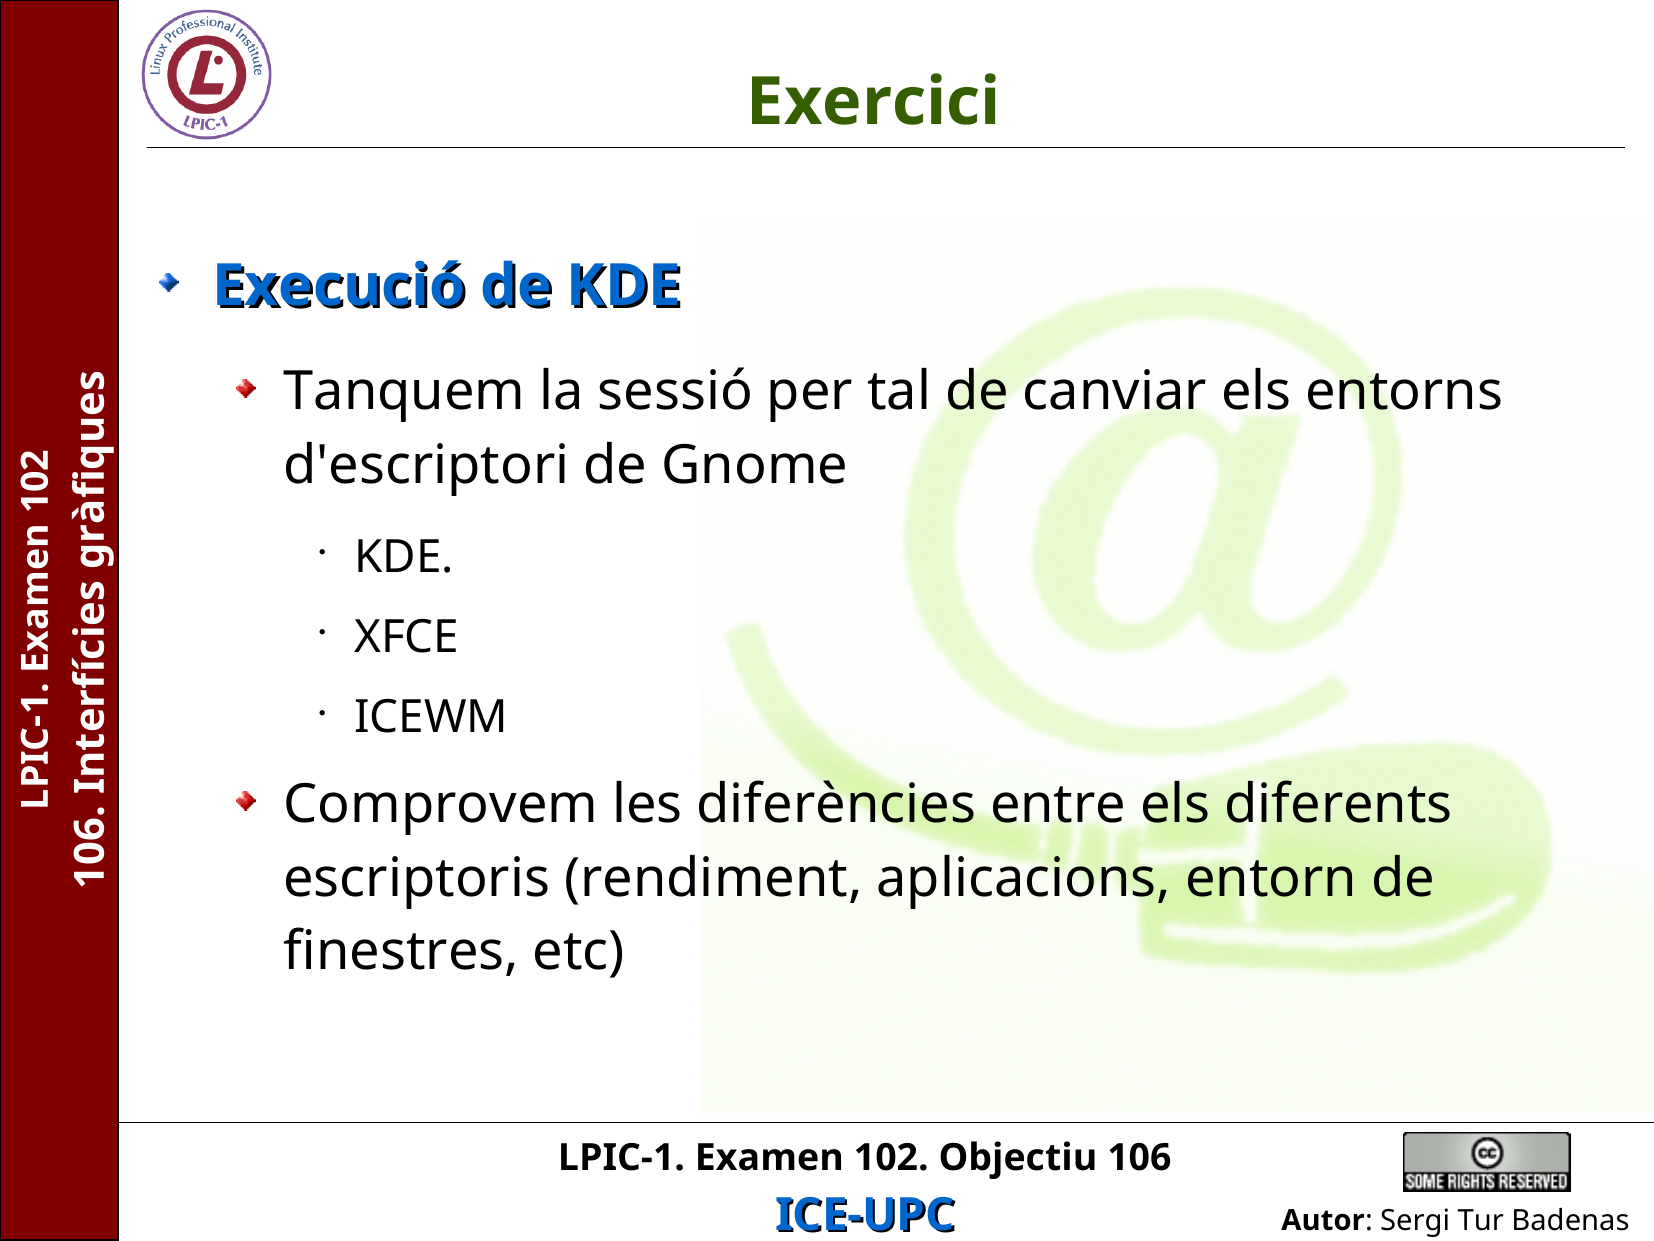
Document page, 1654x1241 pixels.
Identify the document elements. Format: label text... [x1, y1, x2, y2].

picture [700, 217, 1654, 1113]
title Exercici [129, 49, 1619, 148]
list Execució de KDE Tanquem la sessió per tal de canviar els entorns d'escriptori de Gnome KDE. XFCE ICEWM Comprovem les diferències entre els diferents escriptoris (rendiment, aplicacions, entorn de finestres, etc) [141, 242, 1630, 1093]
picture [1403, 1132, 1571, 1192]
picture [135, 5, 277, 49]
